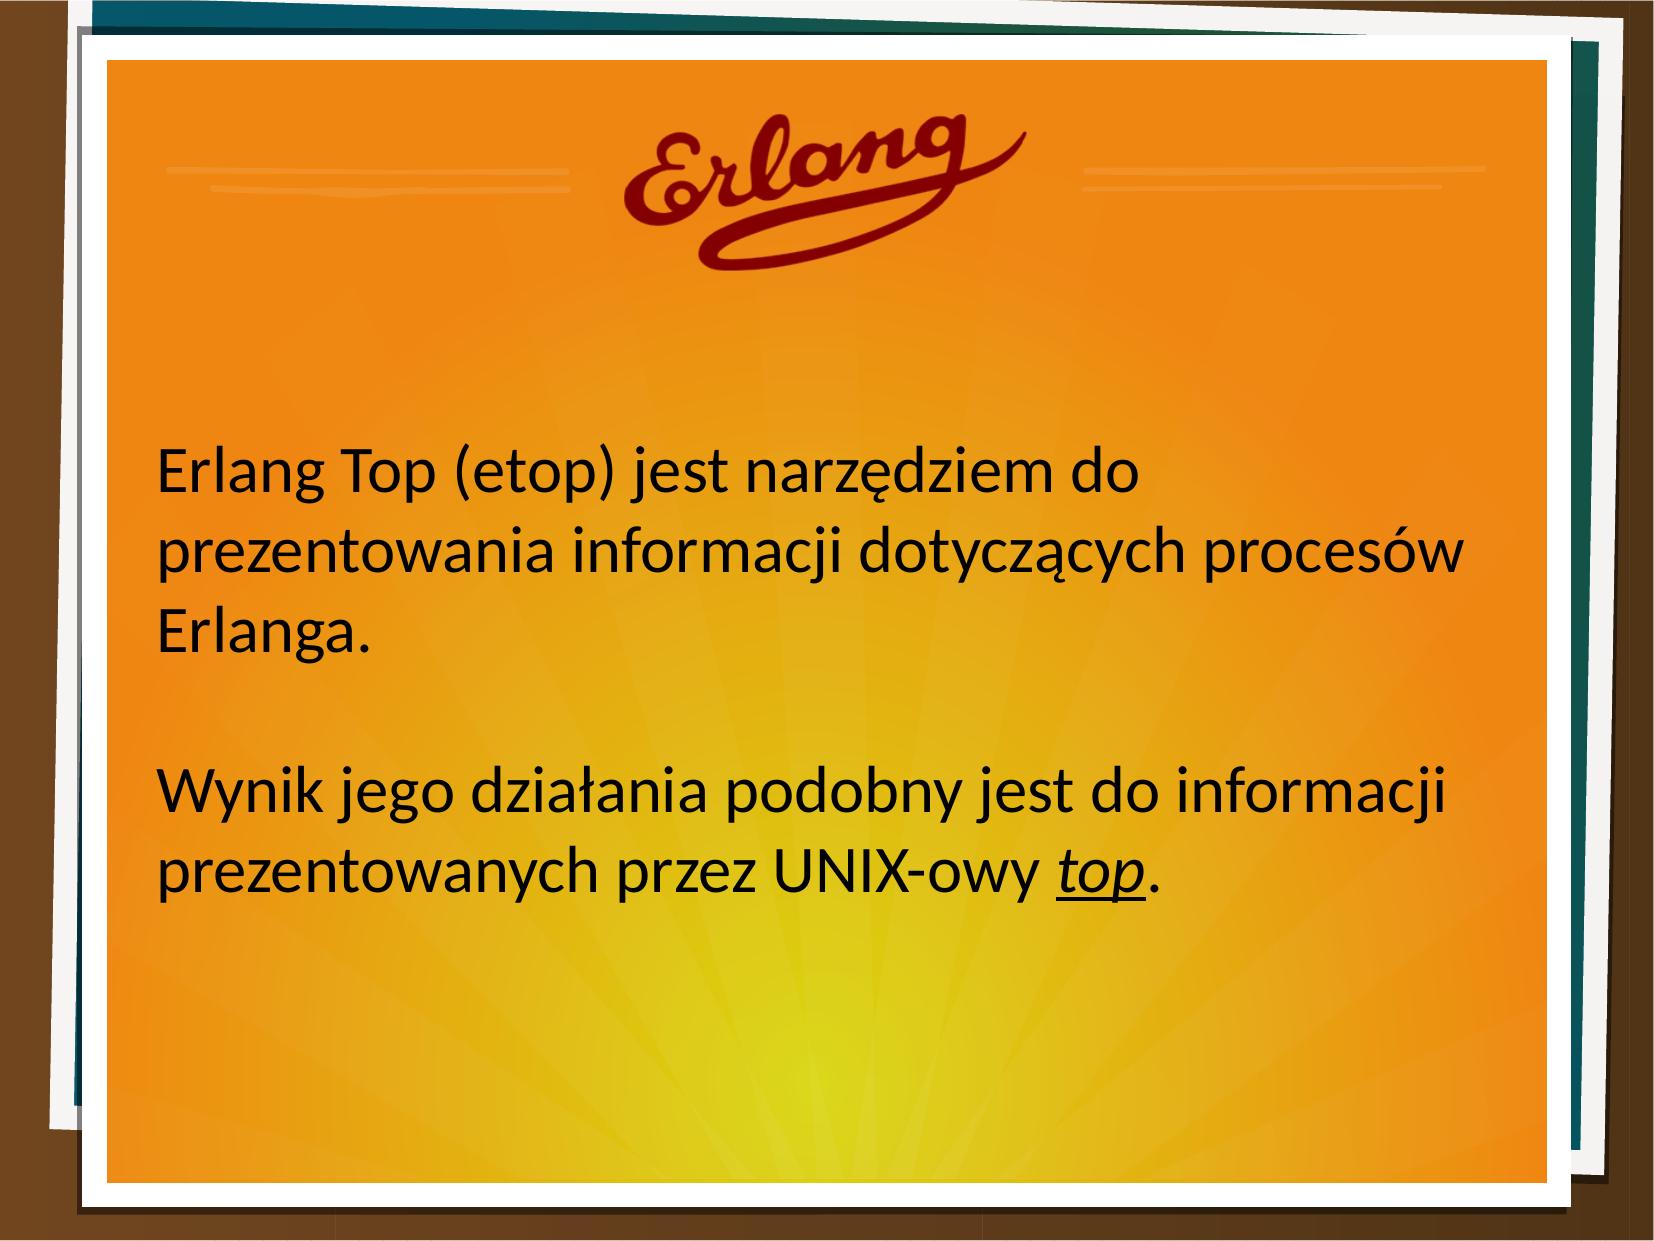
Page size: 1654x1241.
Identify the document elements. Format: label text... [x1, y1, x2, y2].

text_box Erlang Top (etop) jest narzędziem do prezentowania informacji dotyczących procesów Erlanga. Wynik jego działania podobny jest do informacji prezentowanych przez UNIX-owy top. [141, 434, 1528, 1006]
picture [623, 113, 1028, 272]
